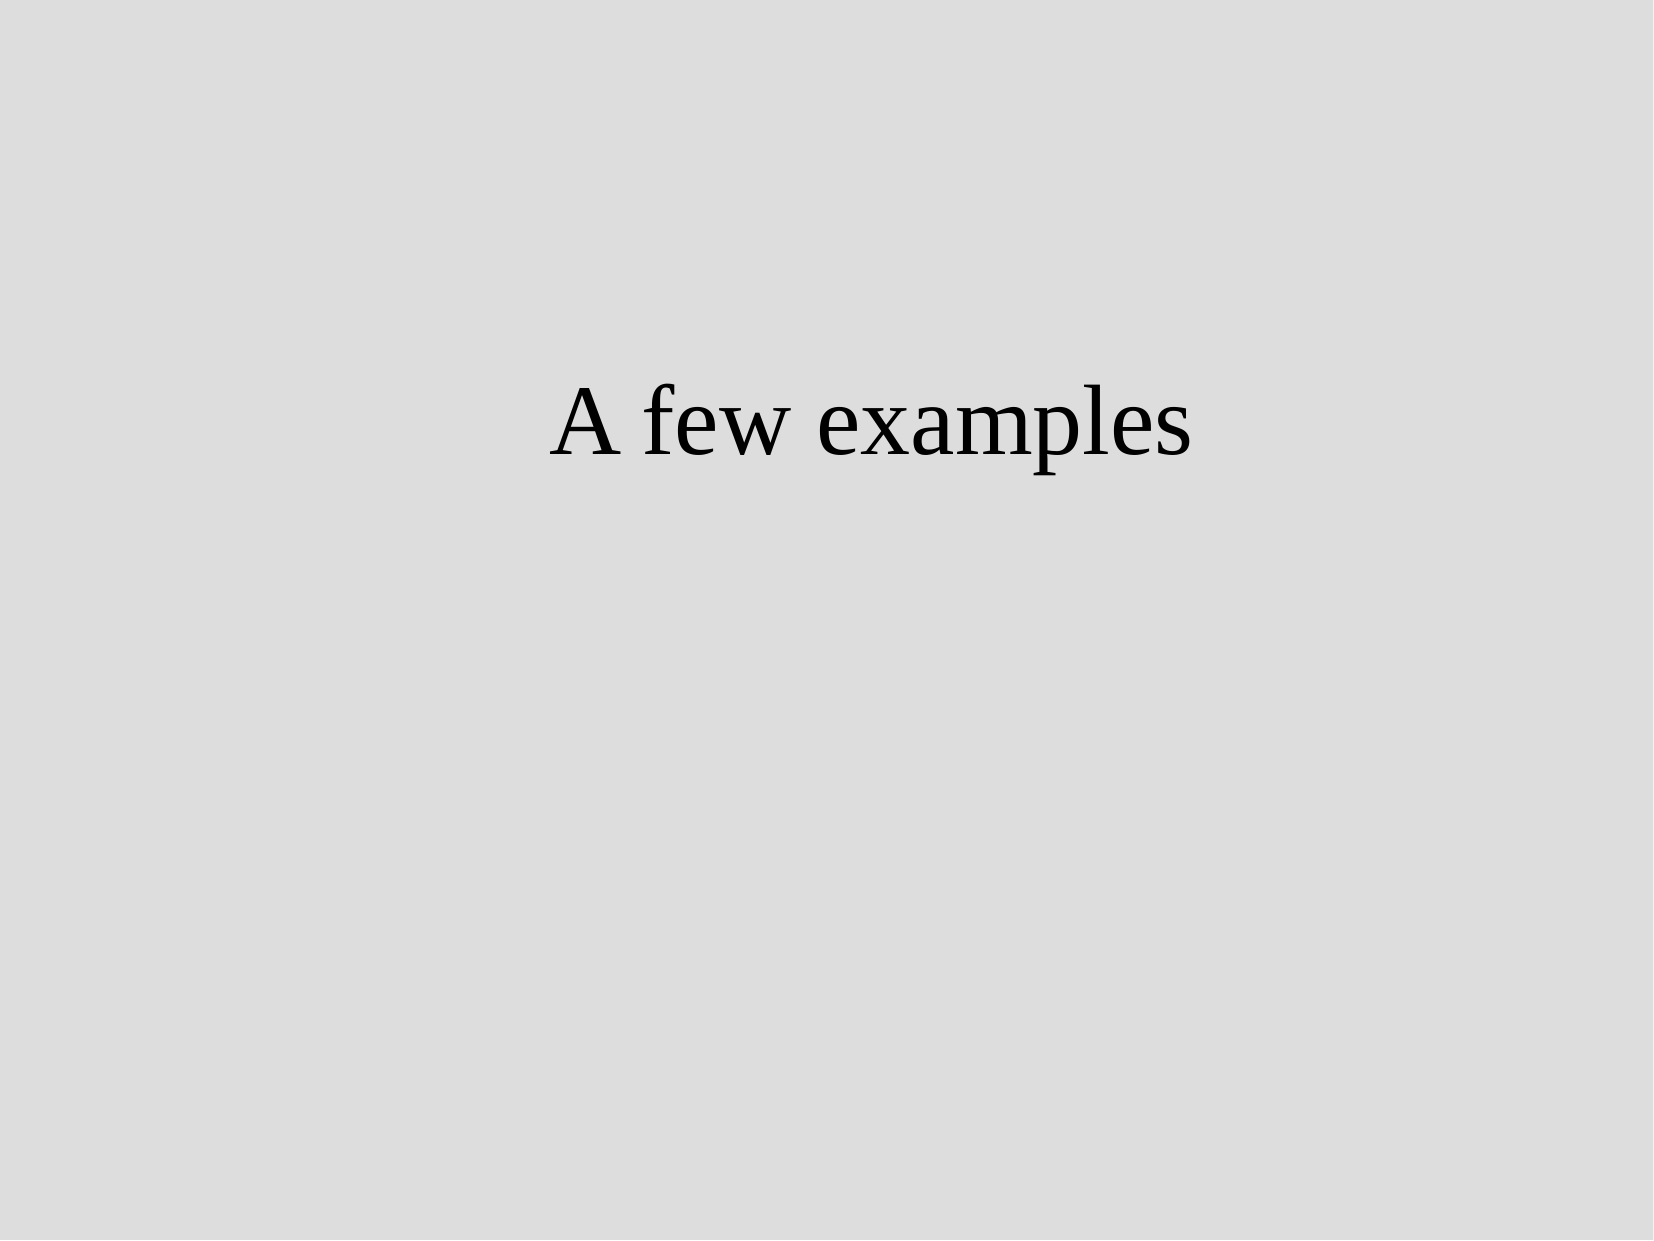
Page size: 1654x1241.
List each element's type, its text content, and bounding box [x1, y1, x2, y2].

subtitle [82, 49, 1571, 1010]
text_box A few examples [271, 357, 1473, 484]
